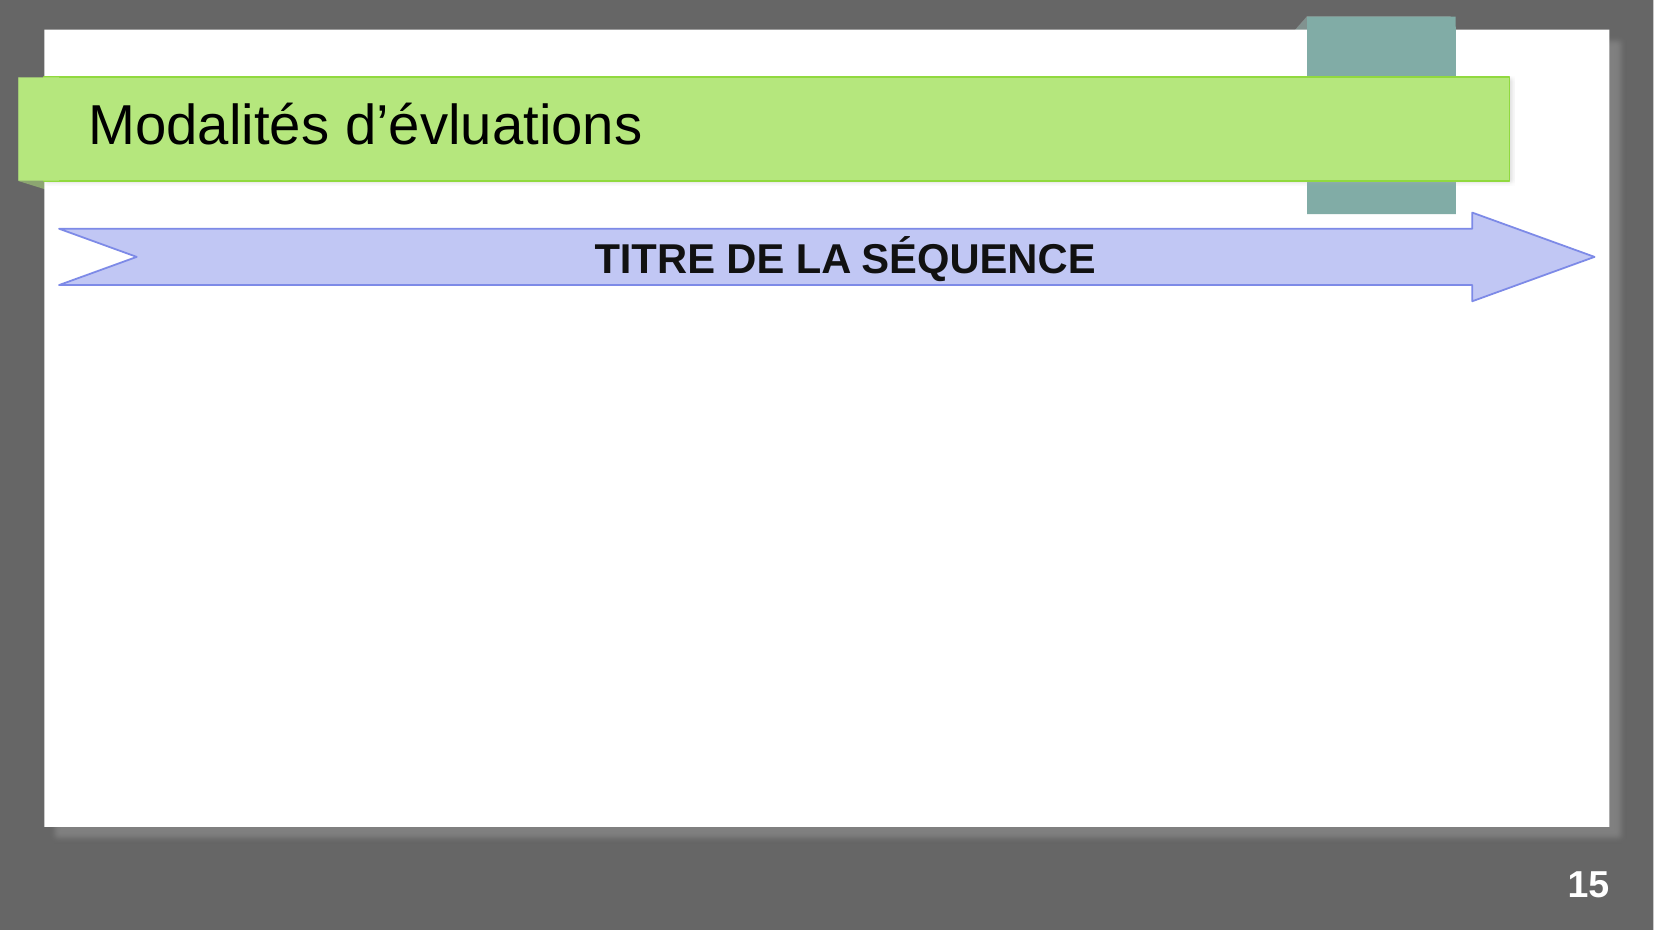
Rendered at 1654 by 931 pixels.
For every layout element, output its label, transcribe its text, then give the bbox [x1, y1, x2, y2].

title Modalités d’évluations [88, 73, 1506, 178]
text_box <numéro> [974, 856, 1625, 916]
list TITRE DE LA SÉQUENCE [210, 234, 1481, 284]
text_box [59, 212, 1595, 302]
